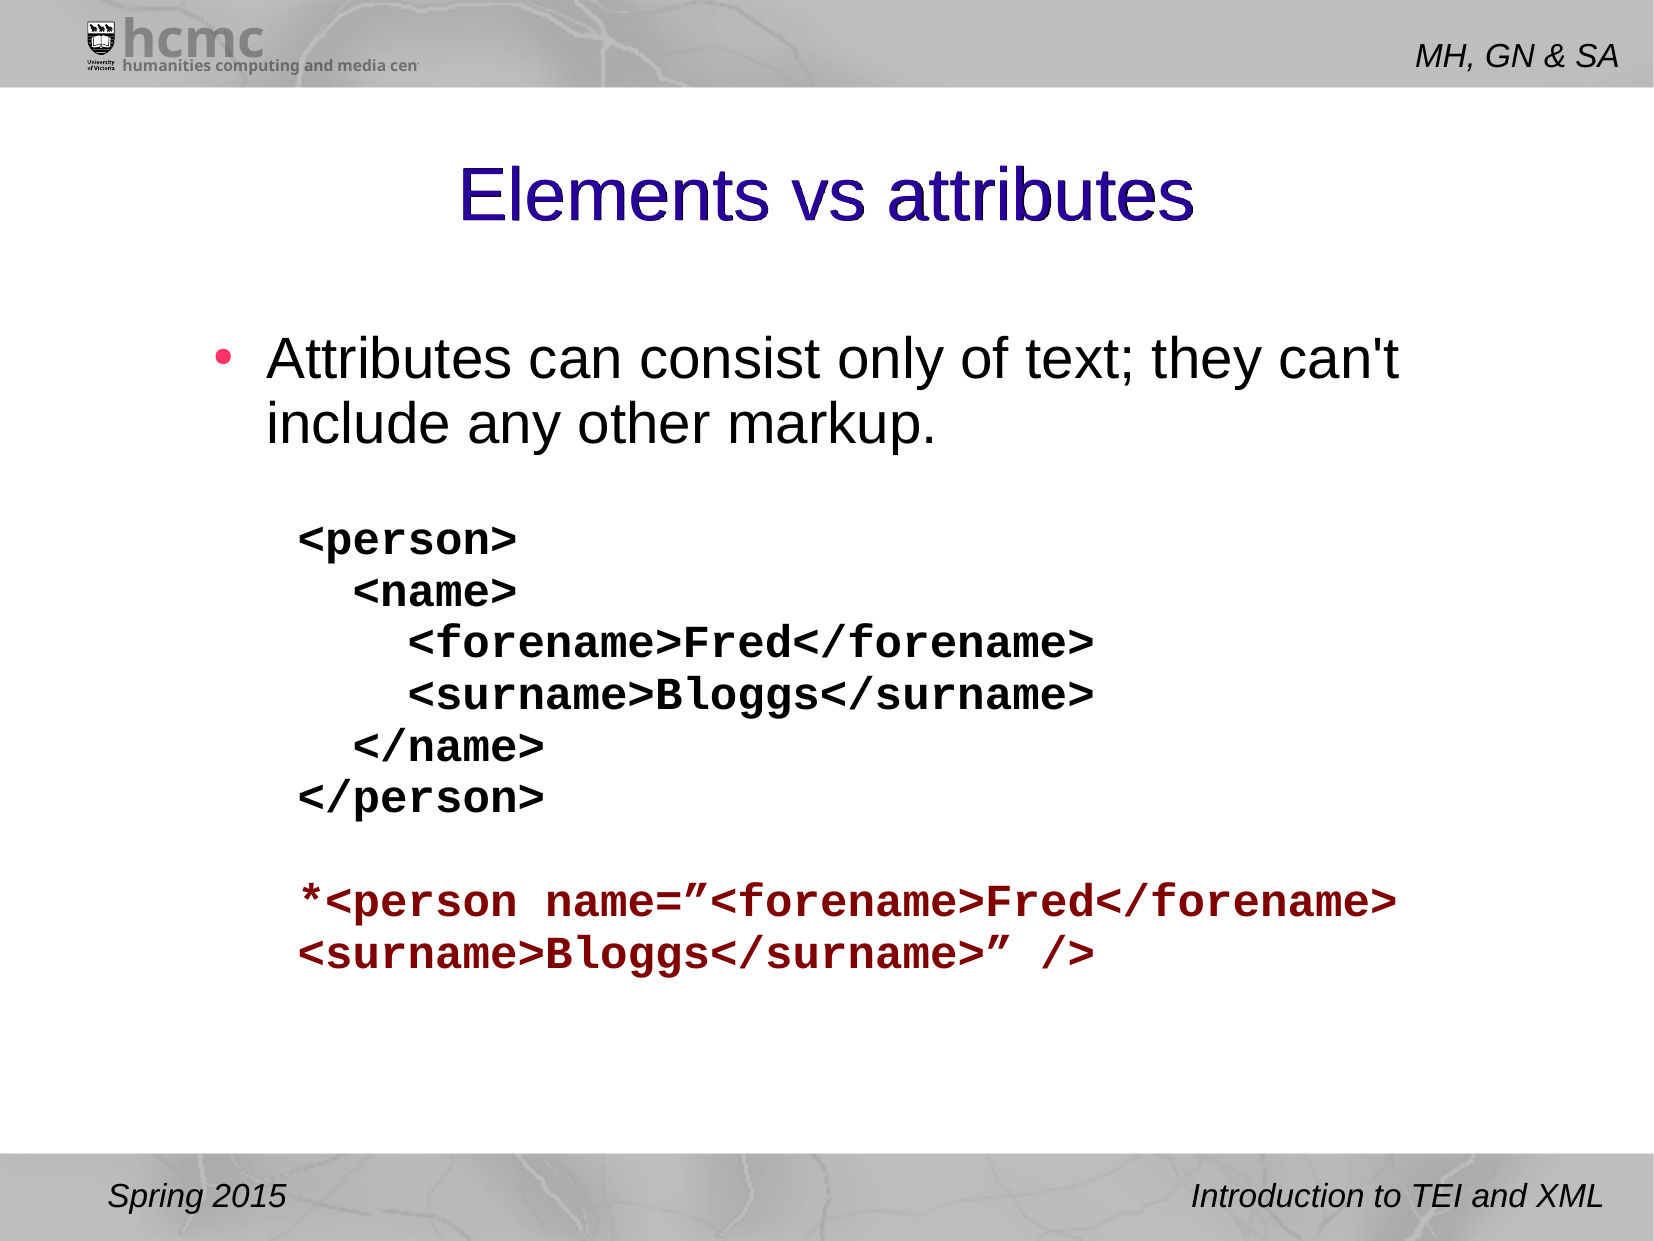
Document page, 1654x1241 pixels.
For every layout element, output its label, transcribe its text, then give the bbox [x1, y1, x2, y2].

title Elements vs attributes [118, 90, 1536, 298]
list Attributes can consist only of text; they can't include any other markup. <person> <name> <forename>Fred</forename> <surname>Bloggs</surname> </name> </person> *<person name=”<forename>Fred</forename> <surname>Bloggs</surname>” /> [147, 325, 1506, 1045]
picture [0, 0, 1654, 1241]
